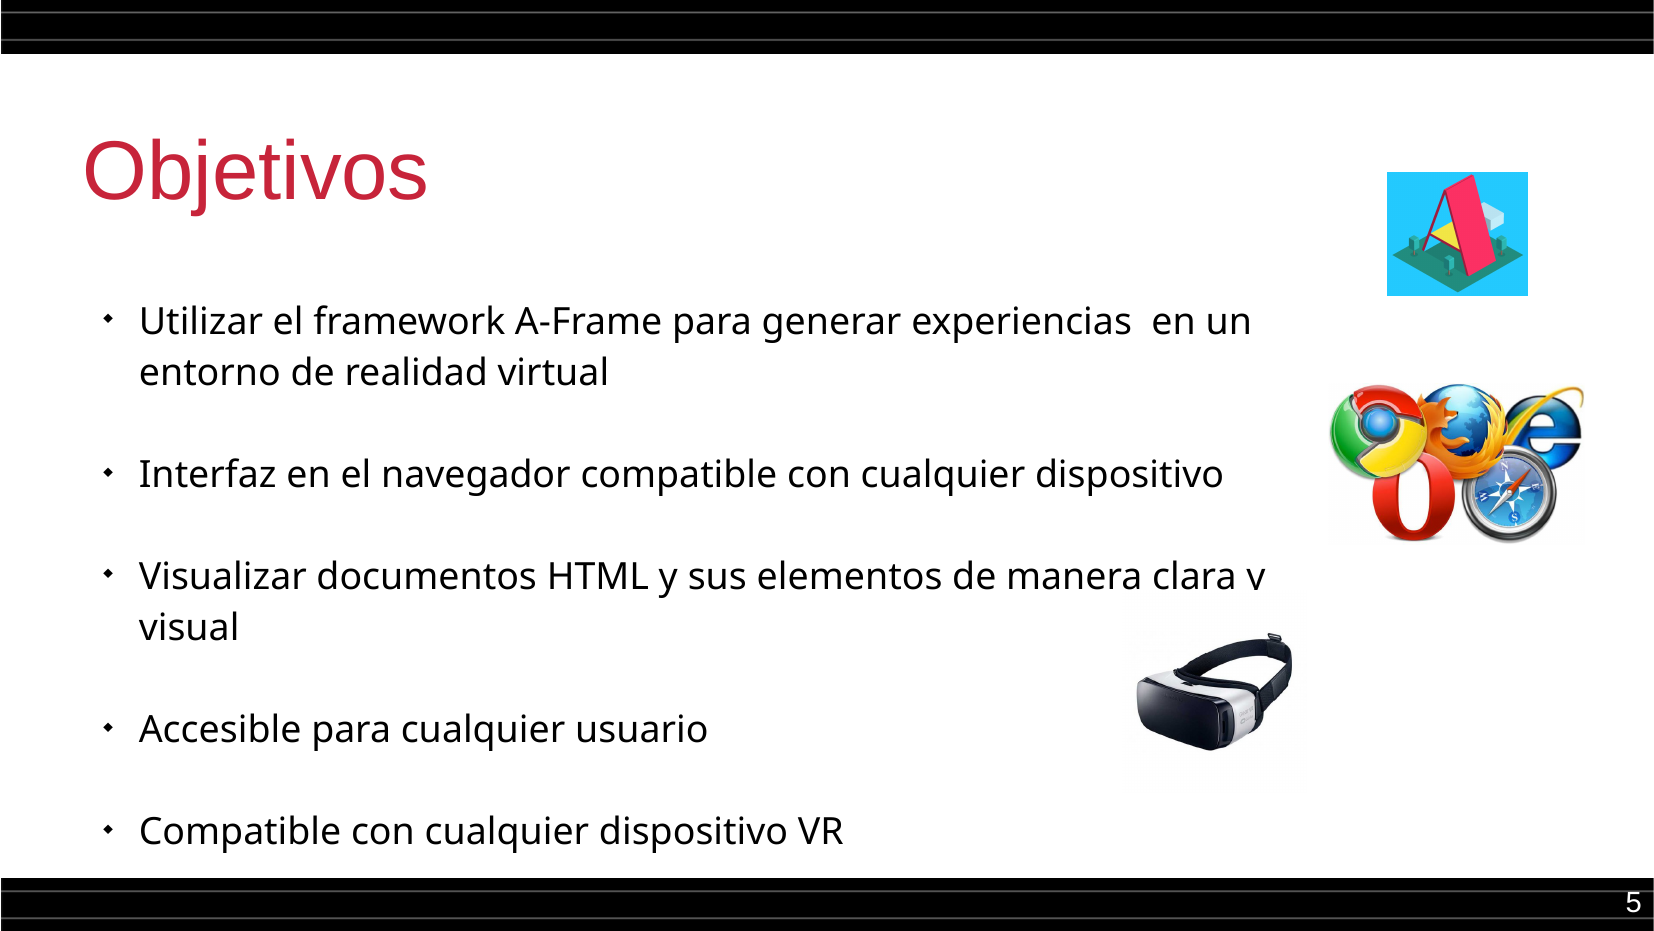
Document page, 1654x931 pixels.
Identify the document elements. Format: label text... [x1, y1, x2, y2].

picture [1, 0, 1654, 54]
picture [1328, 383, 1585, 545]
text_box Utilizar el framework A-Frame para generar experiencias en un entorno de realidad virtual Interfaz en el navegador compatible con cualquier dispositivo Visualizar documentos HTML y sus elementos de manera clara y visual Accesible para cualquier usuario Compatible con cualquier dispositivo VR [88, 236, 1329, 667]
picture [1, 878, 1654, 931]
title Objetivos [82, 92, 1571, 249]
picture [1387, 172, 1528, 296]
picture [1122, 590, 1307, 793]
